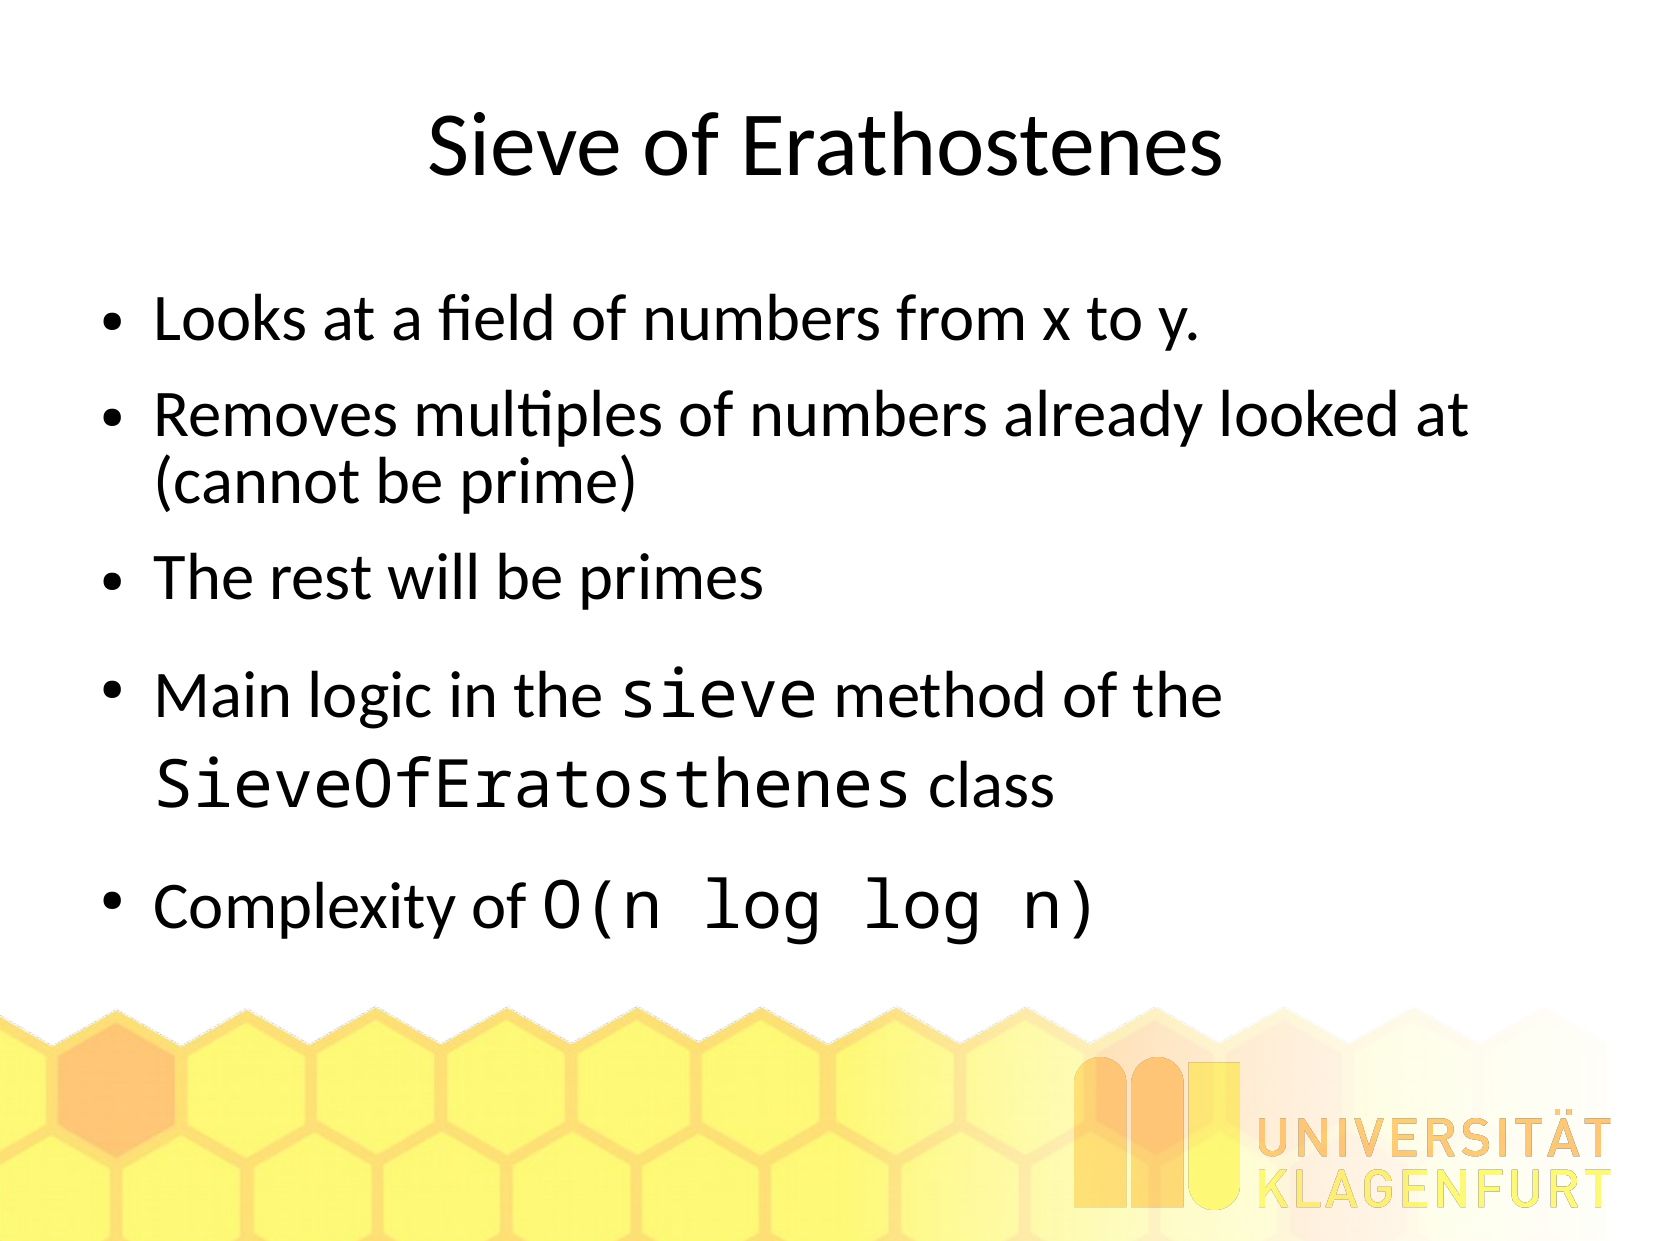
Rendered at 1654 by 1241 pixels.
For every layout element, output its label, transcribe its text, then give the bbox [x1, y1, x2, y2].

title Sieve of Erathostenes [82, 49, 1571, 257]
picture [0, 1003, 1611, 1241]
list Looks at a field of numbers from x to y. Removes multiples of numbers already looked at (cannot be prime) The rest will be primes Main logic in the sieve method of the SieveOfEratosthenes class Complexity of O(n log log n) [82, 290, 1571, 1010]
